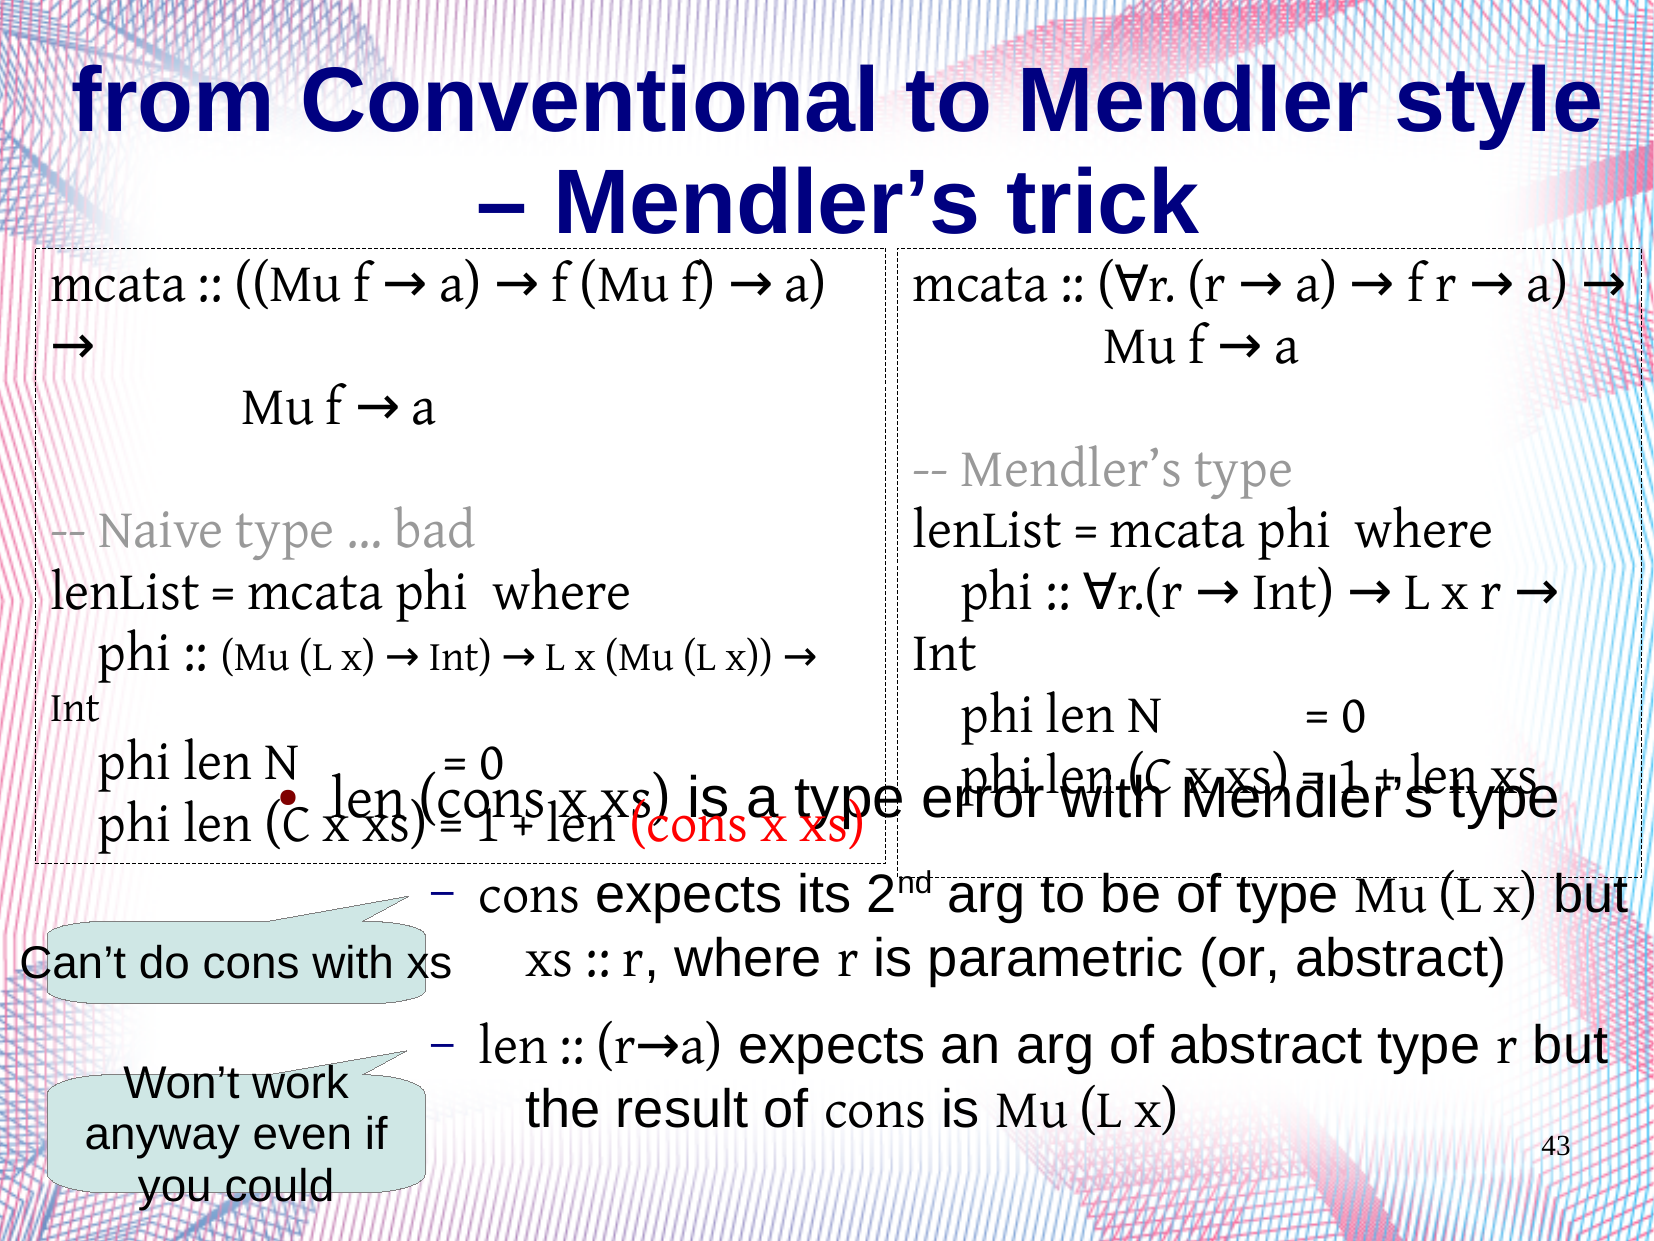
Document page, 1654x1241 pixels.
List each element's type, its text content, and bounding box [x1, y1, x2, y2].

text_box Can’t do cons with xs [47, 896, 426, 1004]
list len (cons x xs) is a type error with Mendler’s type cons expects its 2nd arg to be of type Mu (L x) but xs :: r, where r is parametric (or, abstract) len :: (r→a) expects an arg of abstract type r but the result of cons is Mu (L x) [242, 764, 1642, 1156]
text_box mcata :: ((Mu f → a) → f (Mu f) → a) → Mu f → a -- Naive type … bad lenList = mcata phi where phi :: (Mu (L x) → Int) → L x (Mu (L x)) → Int phi len N = 0 phi len (C x xs) = 1 + len (cons x xs) [35, 248, 886, 756]
title from Conventional to Mendler style – Mendler’s trick [70, 47, 1607, 255]
text_box mcata :: (∀r. (r → a) → f r → a) → Mu f → a -- Mendler’s type lenList = mcata phi where phi :: ∀r.(r → Int) → L x r → Int phi len N = 0 phi len (C x xs) = 1 + len xs [897, 248, 1642, 756]
picture [0, 0, 1654, 1241]
text_box Won’t work anyway even if you could [47, 1050, 426, 1193]
